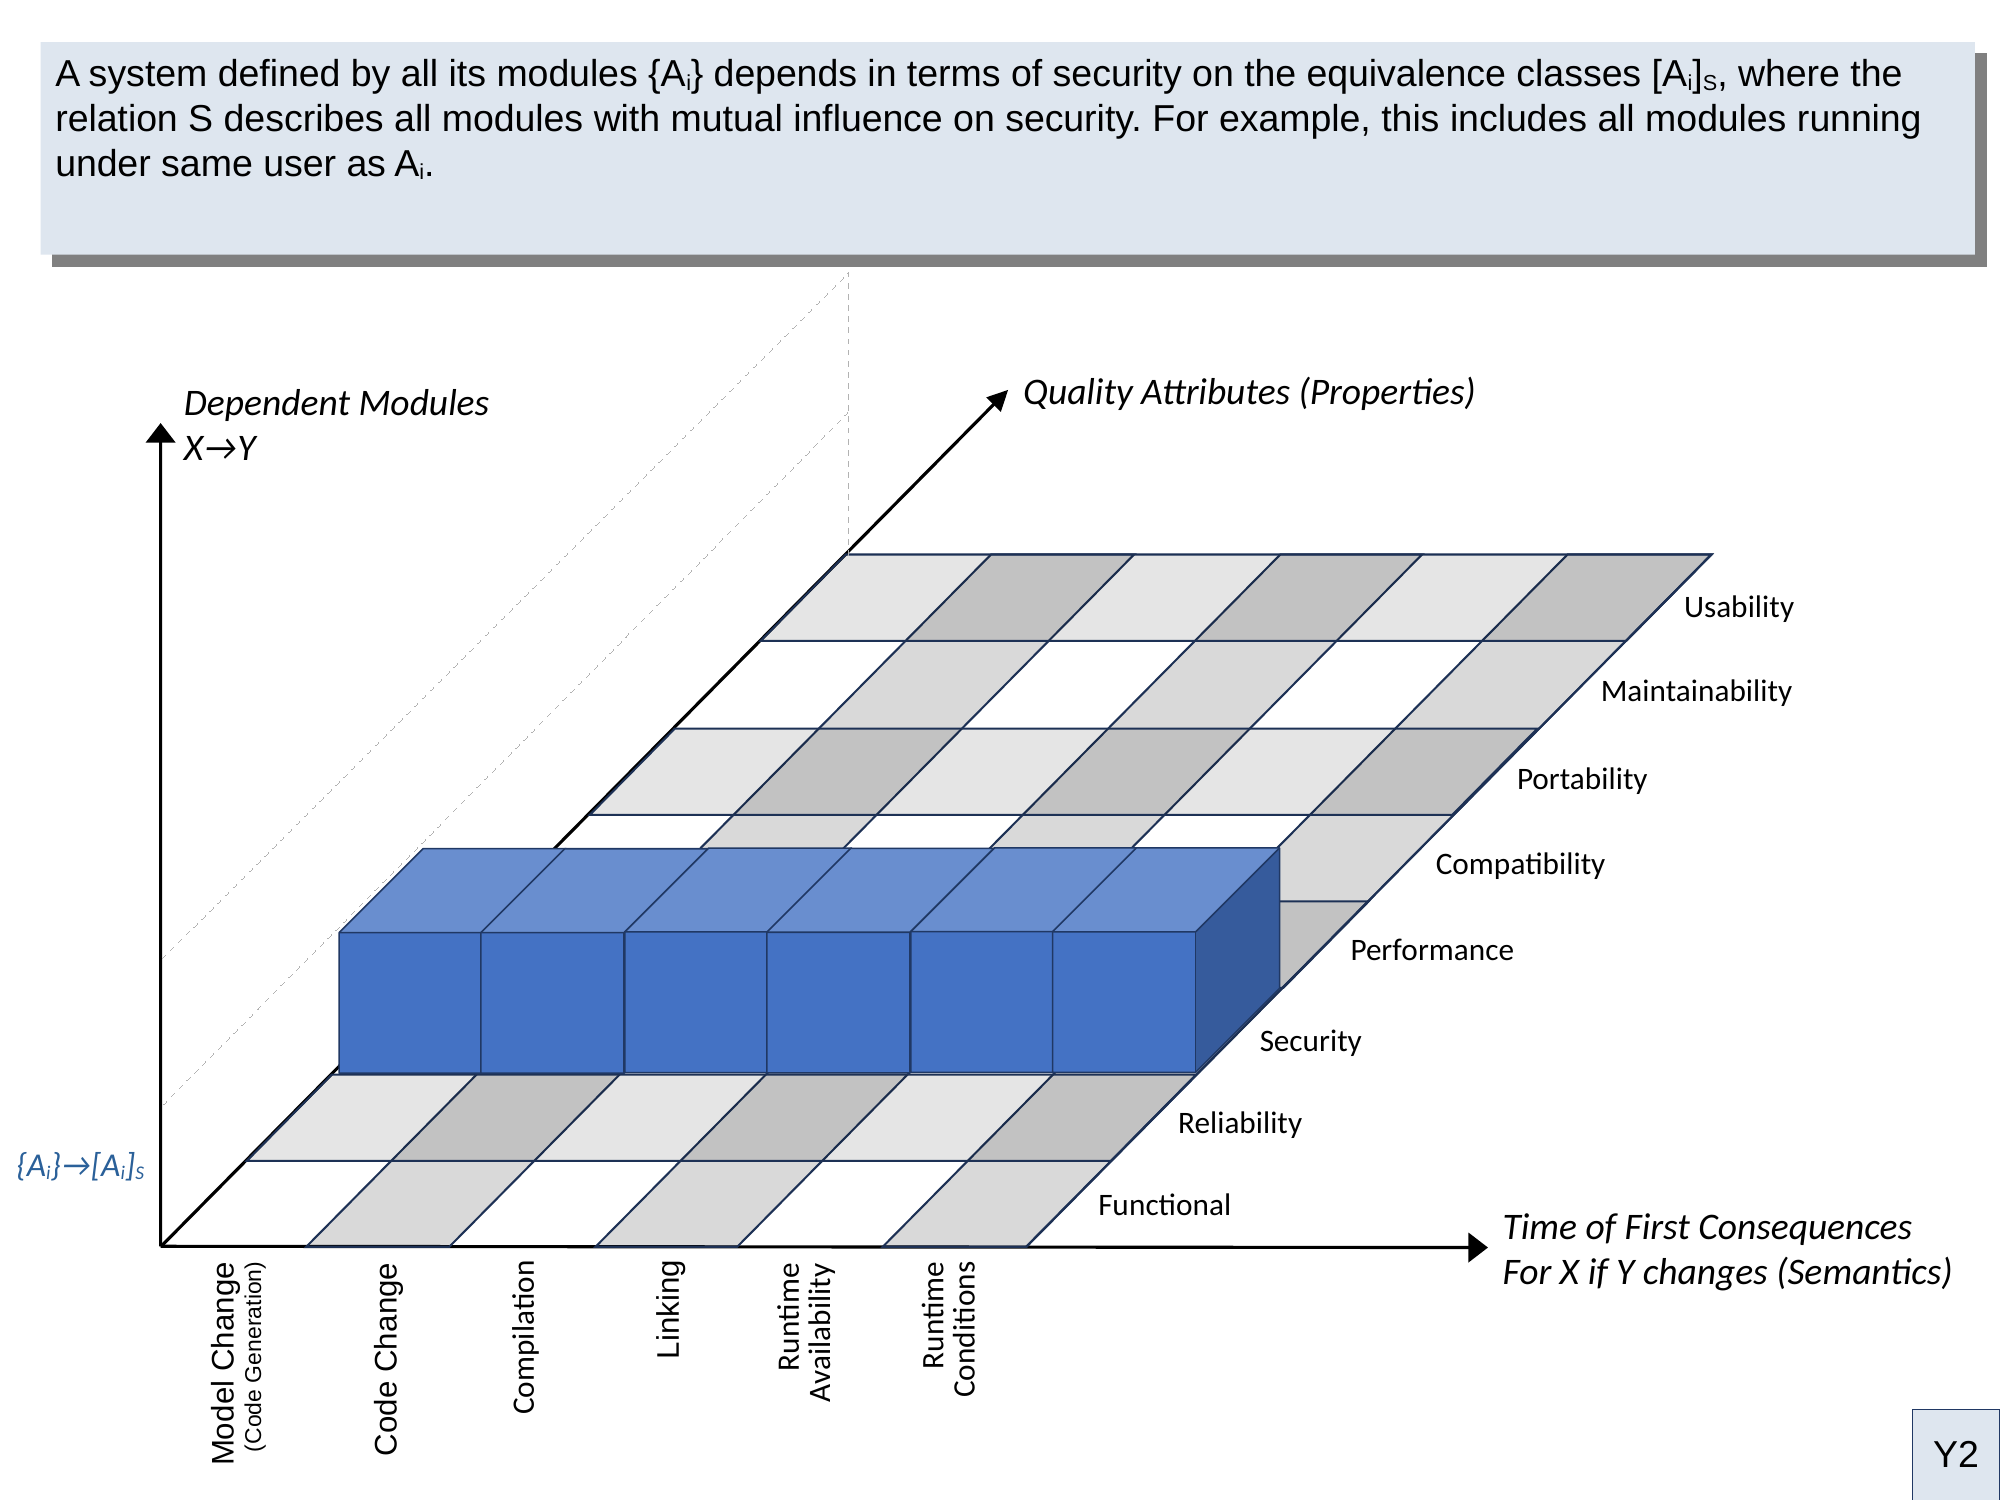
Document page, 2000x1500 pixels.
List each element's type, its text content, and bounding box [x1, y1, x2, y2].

text_box Maintainability [1585, 663, 1813, 716]
text_box Time of First Consequences For X if Y changes (Semantics) [1487, 1195, 1969, 1300]
text_box {Ai}→[Ai]S [0, 645, 161, 1193]
text_box Runtime Availability [768, 1248, 863, 1455]
text_box Performance [1328, 921, 1640, 975]
text_box Reliability [1163, 1094, 1359, 1147]
text_box Dependent Modules X→Y [160, 325, 505, 521]
text_box Code Change [361, 1247, 422, 1480]
text_box Portability [1502, 751, 1728, 804]
text_box Quality Attributes (Properties) [1008, 359, 1491, 420]
text_box Security [1245, 1012, 1428, 1065]
text_box Runtime Conditions [912, 1246, 1007, 1480]
text_box Compilation [503, 1245, 560, 1480]
text_box Y2 [1912, 1409, 2000, 1500]
text_box Usability [1669, 578, 1820, 631]
text_box A system defined by all its modules {Ai} depends in terms of security on the equivalence classes [Ai]S, where the relation S describes all modules with mutual influence on security. For example, this includes all modules running under same user as Ai. [40, 42, 1975, 255]
text_box Model Change (Code Generation) [198, 1246, 290, 1484]
text_box Functional [1083, 1177, 1301, 1230]
text_box Linking [643, 1247, 704, 1480]
text_box [246, 554, 1709, 1247]
text_box Compatibility [1420, 835, 1694, 889]
